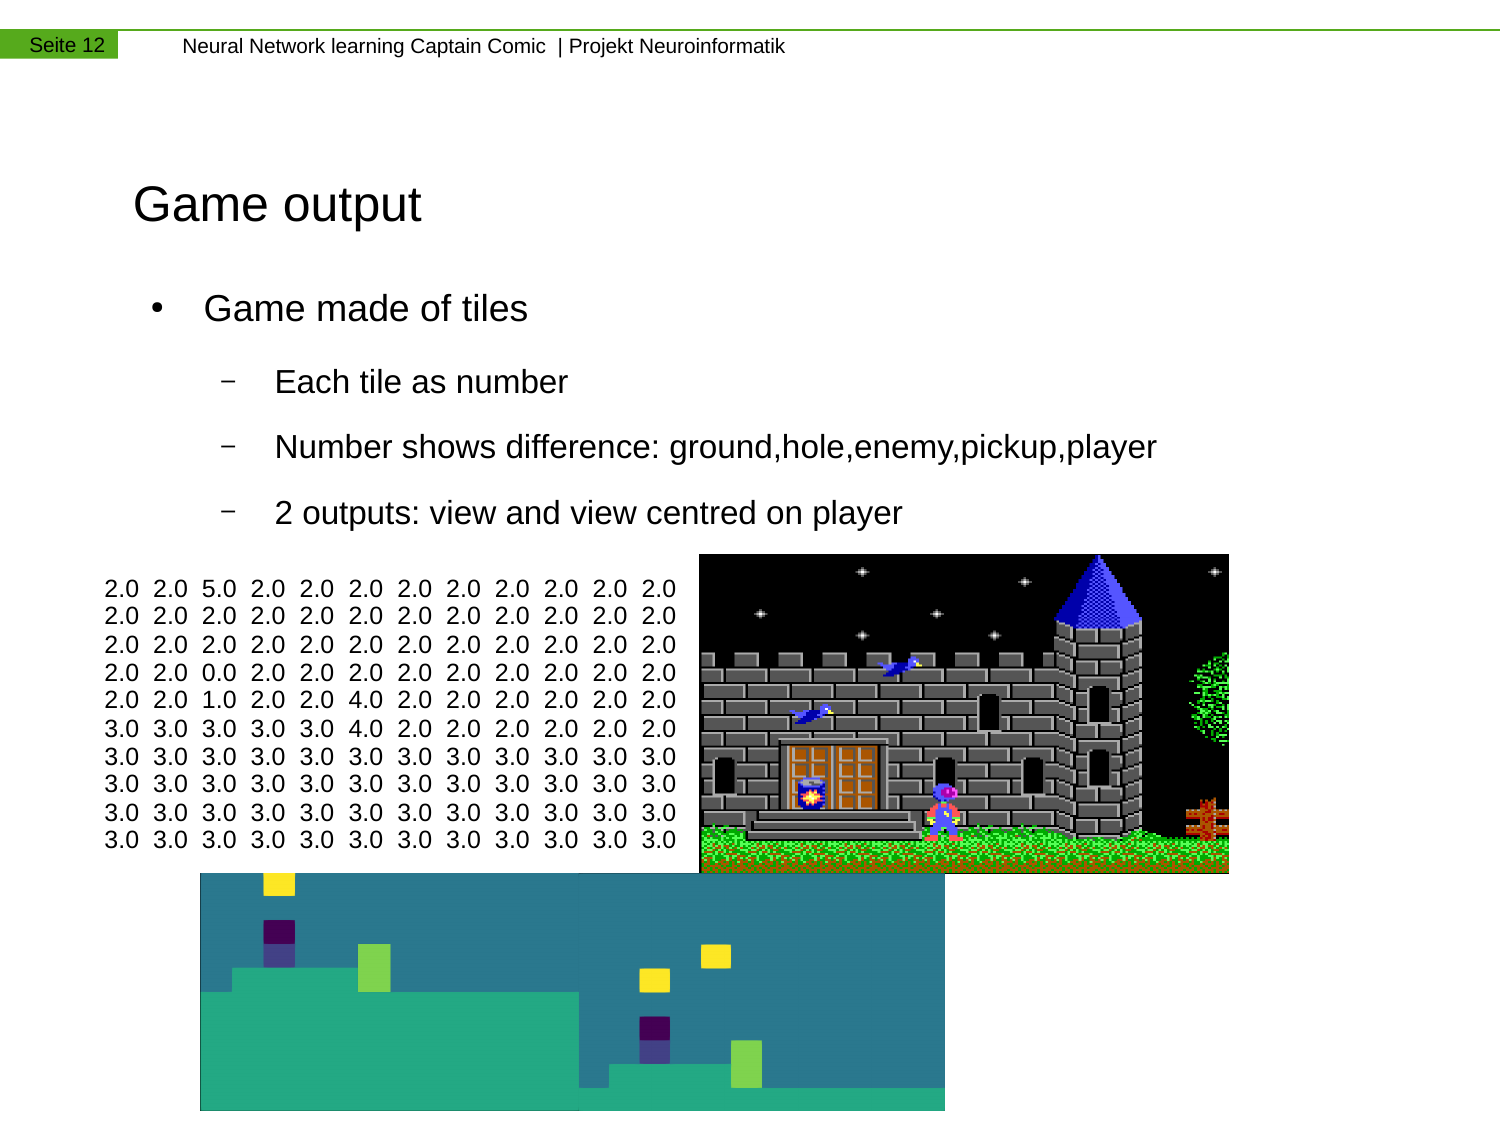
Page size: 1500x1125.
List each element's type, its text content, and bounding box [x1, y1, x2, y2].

list Game made of tiles Each tile as number Number shows difference: ground,hole,enemy,pickup,player 2 outputs: view and view centred on player [132, 287, 1371, 888]
picture [200, 1003, 945, 1111]
text_box 2.0 2.0 5.0 2.0 2.0 2.0 2.0 2.0 2.0 2.0 2.0 2.0 2.0 2.0 2.0 2.0 2.0 2.0 2.0 2.0 2.0 2.0 2.0 2.0 2.0 2.0 2.0 2.0 2.0 2.0 2.0 2.0 2.0 2.0 2.0 2.0 2.0 2.0 0.0 2.0 2.0 2.0 2.0 2.0 2.0 2.0 2.0 2.0 2.0 2.0 1.0 2.0 2.0 4.0 2.0 2.0 2.0 2.0 2.0 2.0 3.0 3.0 3.0 3.0 3.0 4.0 2.0 2.0 2.0 2.0 2.0 2.0 3.0 3.0 3.0 3.0 3.0 3.0 3.0 3.0 3.0 3.0 3.0 3.0 3.0 3.0 3.0 3.0 3.0 3.0 3.0 3.0 3.0 3.0 3.0 3.0 3.0 3.0 3.0 3.0 3.0 3.0 3.0 3.0 3.0 3.0 3.0 3.0 3.0 3.0 3.0 3.0 3.0 3.0 3.0 3.0 3.0 3.0 3.0 3.0 [82, 566, 978, 1003]
title Game output [132, 149, 1413, 258]
picture [699, 554, 1229, 875]
